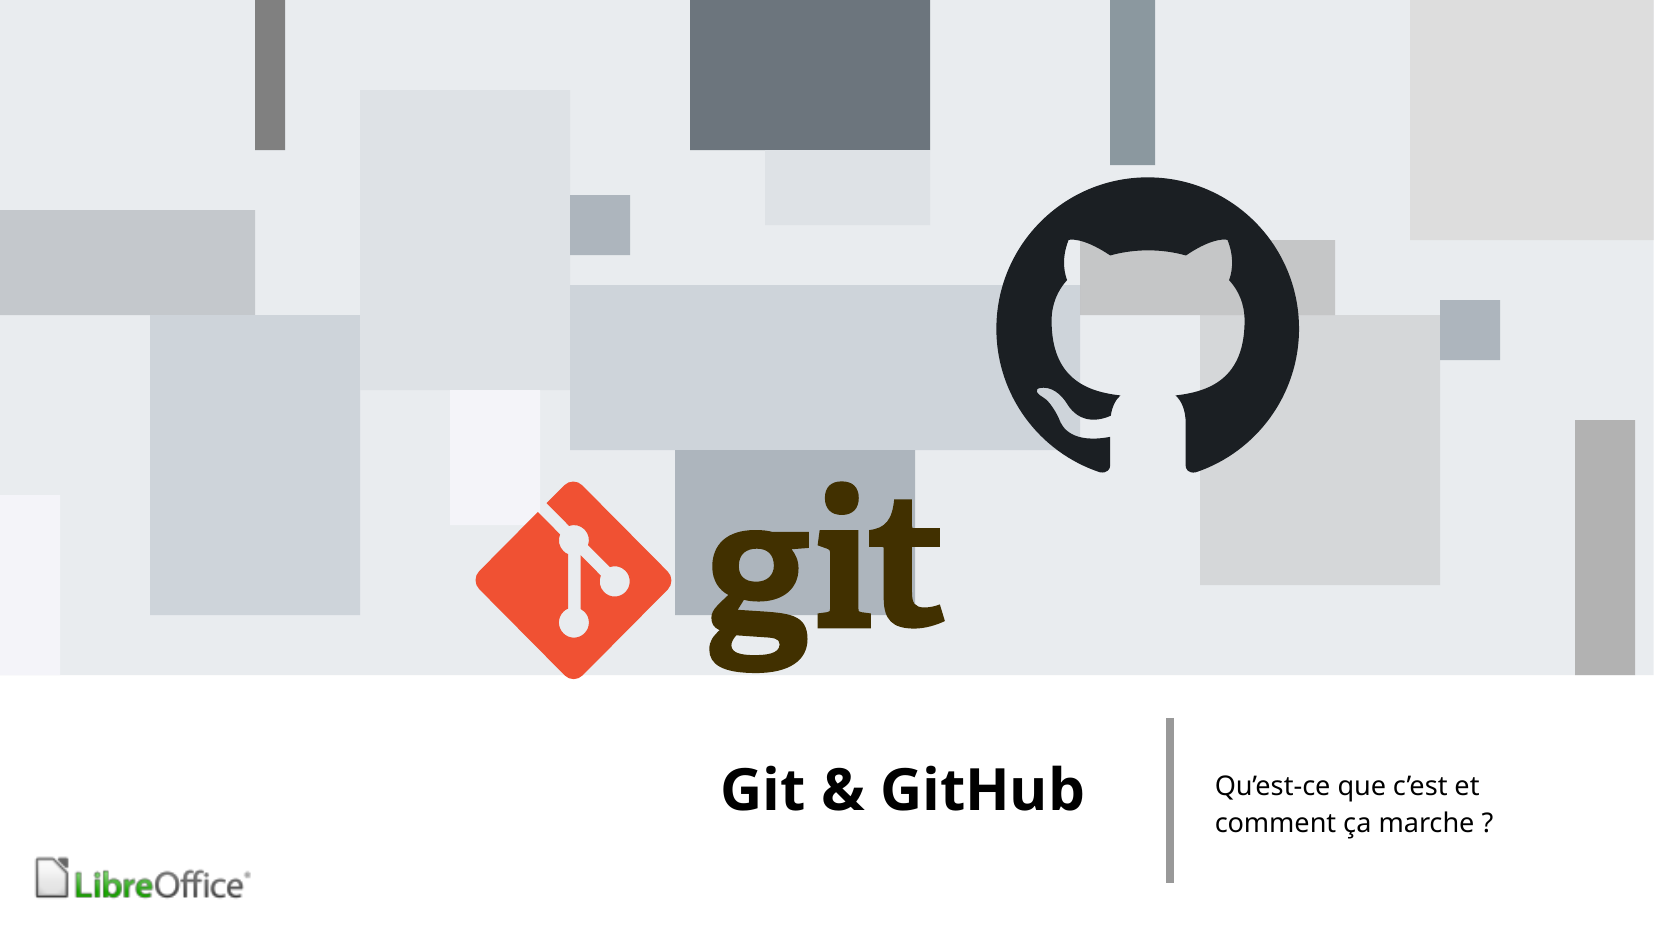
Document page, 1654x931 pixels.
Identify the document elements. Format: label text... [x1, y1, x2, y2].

picture [996, 177, 1300, 481]
text_box Git & GitHub [675, 740, 1131, 892]
text_box Qu’est-ce que c’est et comment ça marche ? [1200, 759, 1591, 848]
picture [30, 852, 256, 903]
picture [475, 481, 945, 680]
